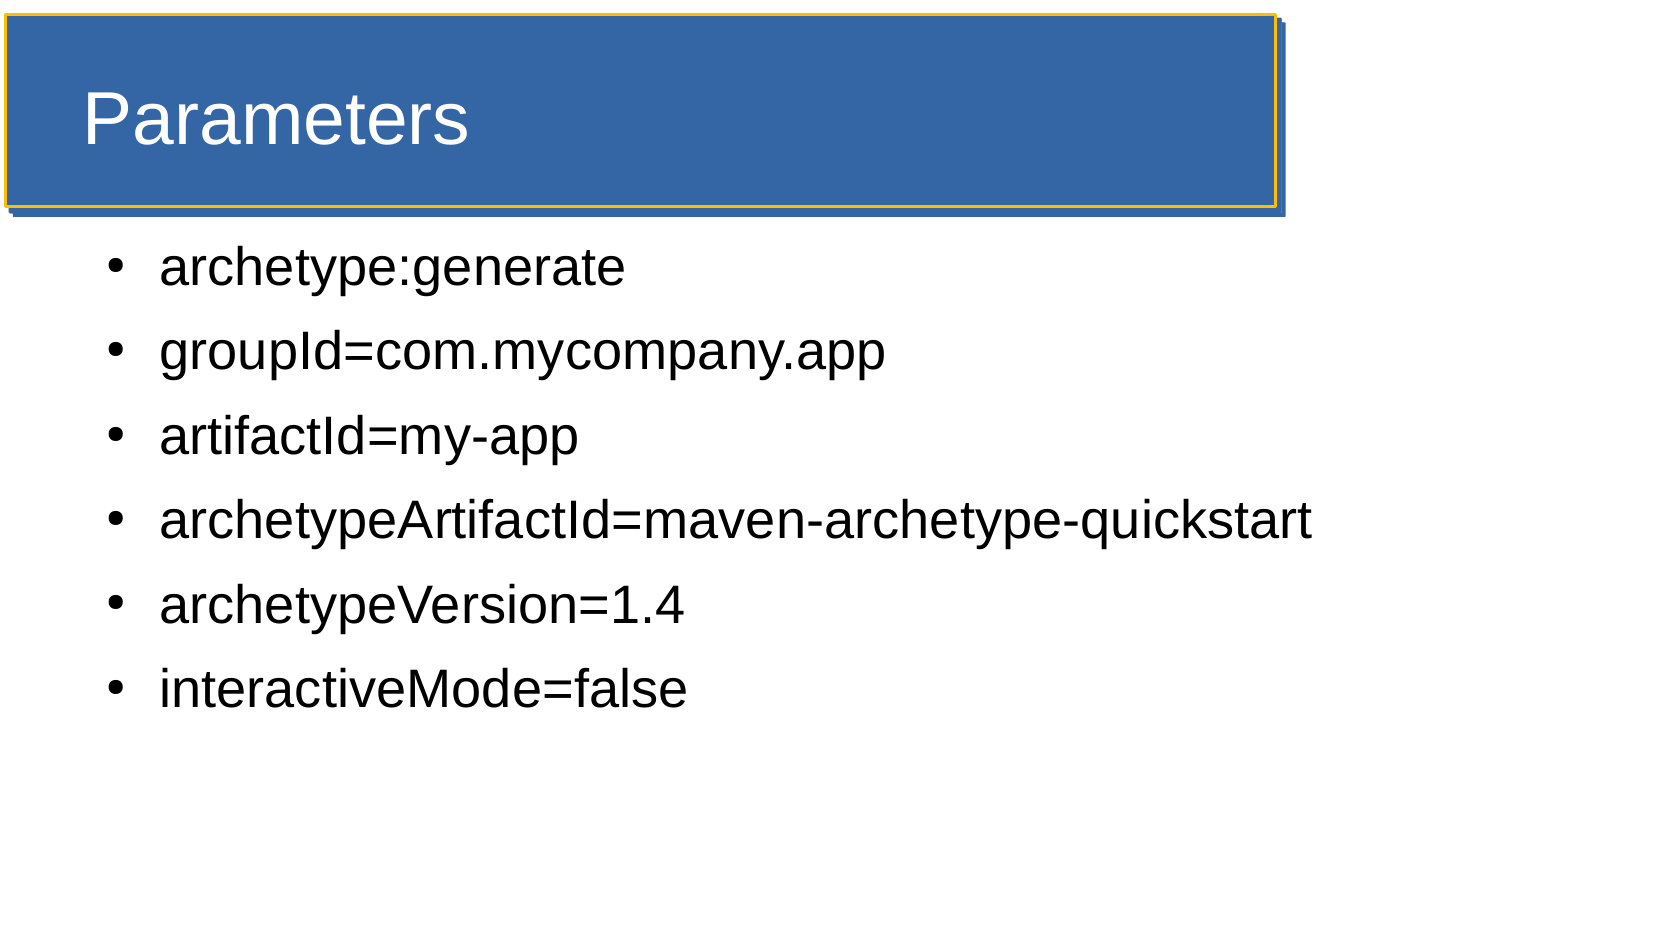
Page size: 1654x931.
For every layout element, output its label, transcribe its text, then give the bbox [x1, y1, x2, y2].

title Parameters [82, 44, 1235, 192]
list archetype:generate groupId=com.mycompany.app artifactId=my-app archetypeArtifactId=maven-archetype-quickstart archetypeVersion=1.4 interactiveMode=false [88, 236, 1565, 798]
